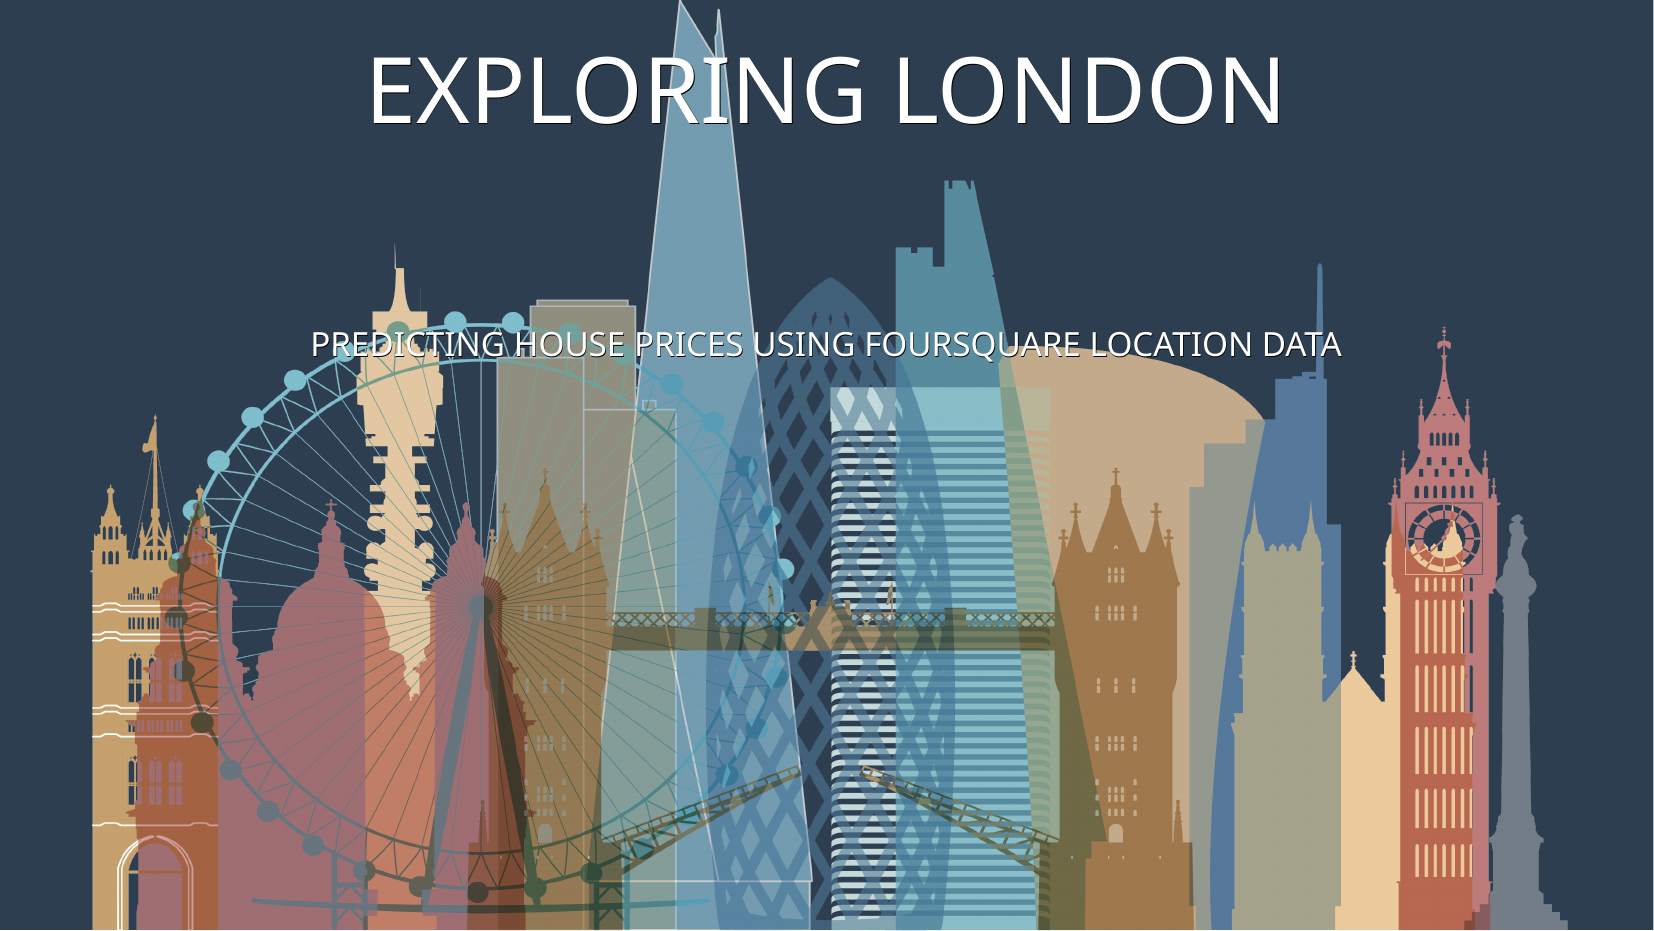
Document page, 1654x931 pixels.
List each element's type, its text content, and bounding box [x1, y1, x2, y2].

picture [1168, 65, 1196, 70]
picture [960, 65, 988, 70]
picture [661, 66, 683, 70]
picture [90, 0, 1568, 70]
picture [594, 65, 622, 70]
title EXPLORING LONDON PREDICTING HOUSE PRICES USING FOURSQUARE LOCATION DATA [82, 70, 1571, 321]
picture [1096, 66, 1122, 70]
picture [487, 66, 509, 70]
picture [90, 321, 1568, 931]
